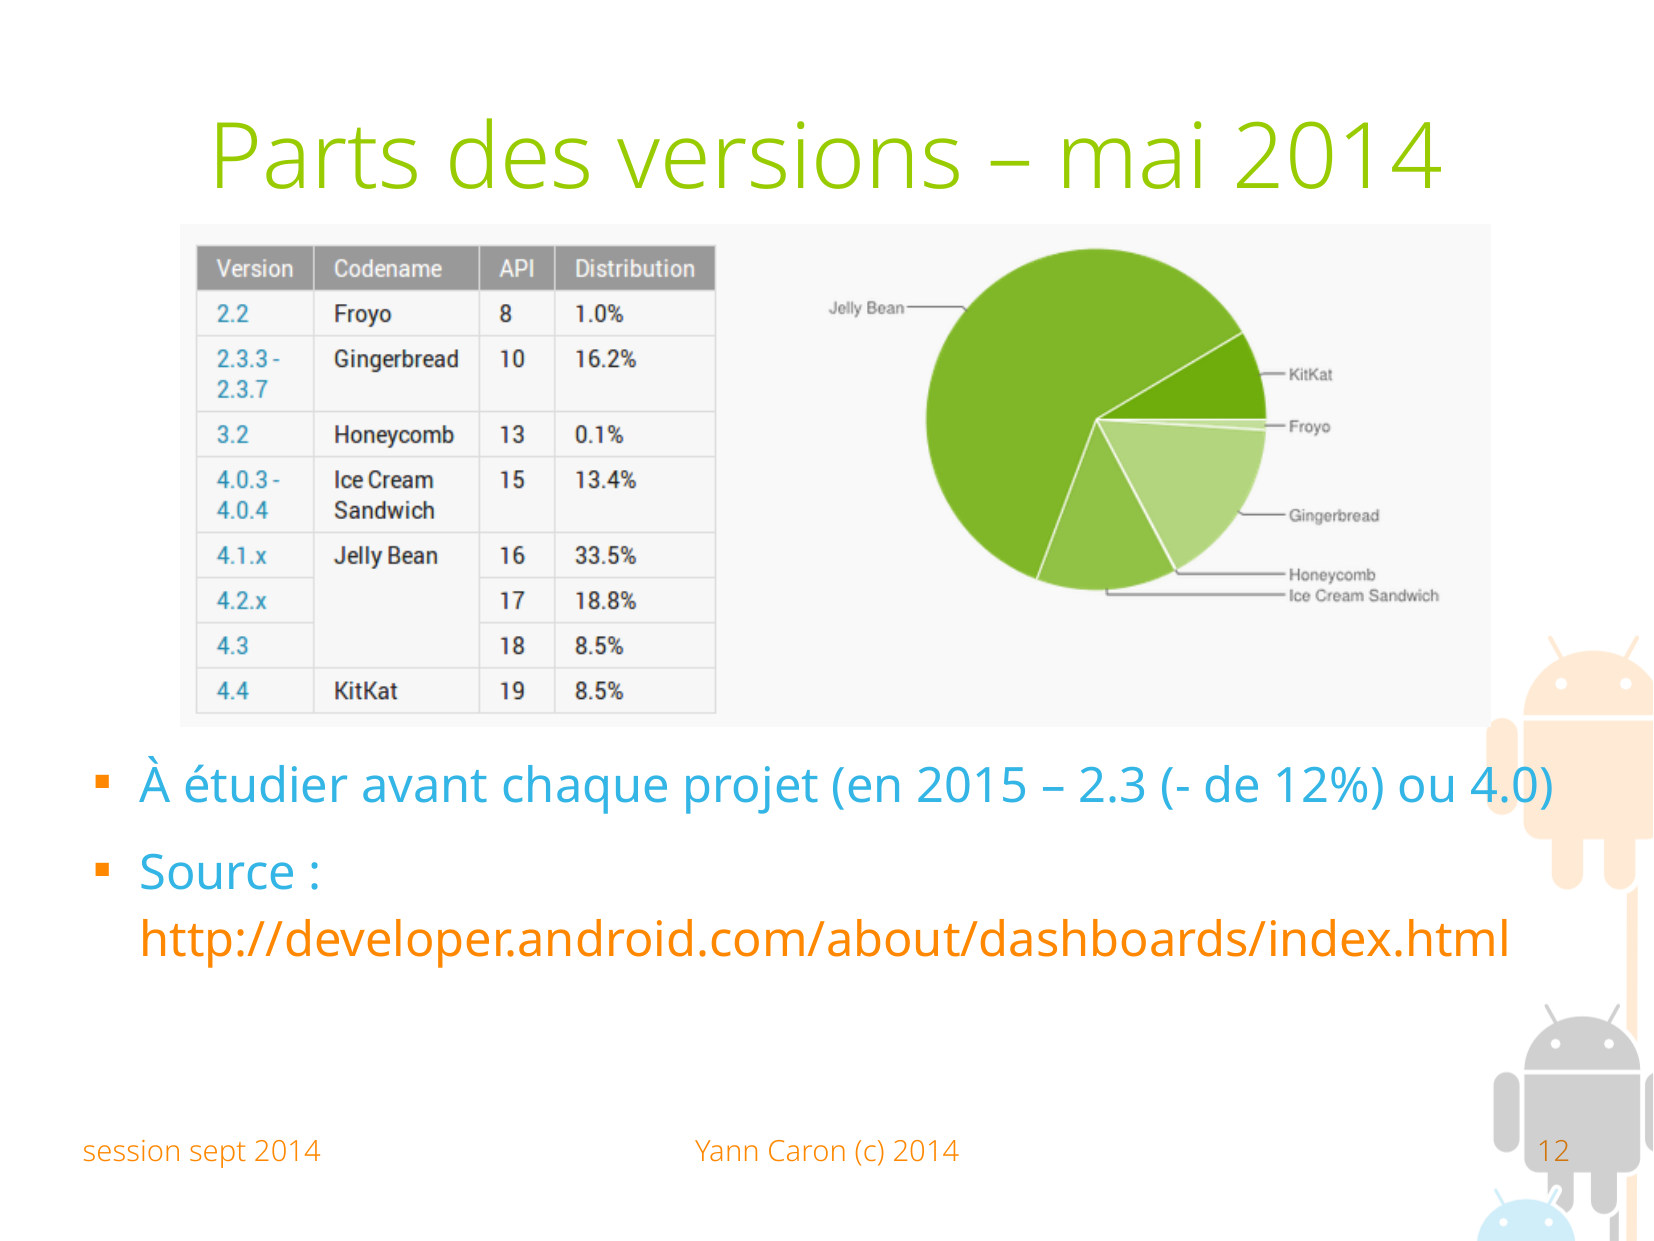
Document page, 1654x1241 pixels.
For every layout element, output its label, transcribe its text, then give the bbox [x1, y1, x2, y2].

picture [180, 224, 1654, 1241]
list À étudier avant chaque projet (en 2015 – 2.3 (- de 12%) ou 4.0) Source : http://developer.android.com/about/dashboards/index.html [82, 750, 1571, 1010]
title Parts des versions – mai 2014 [82, 49, 1571, 257]
